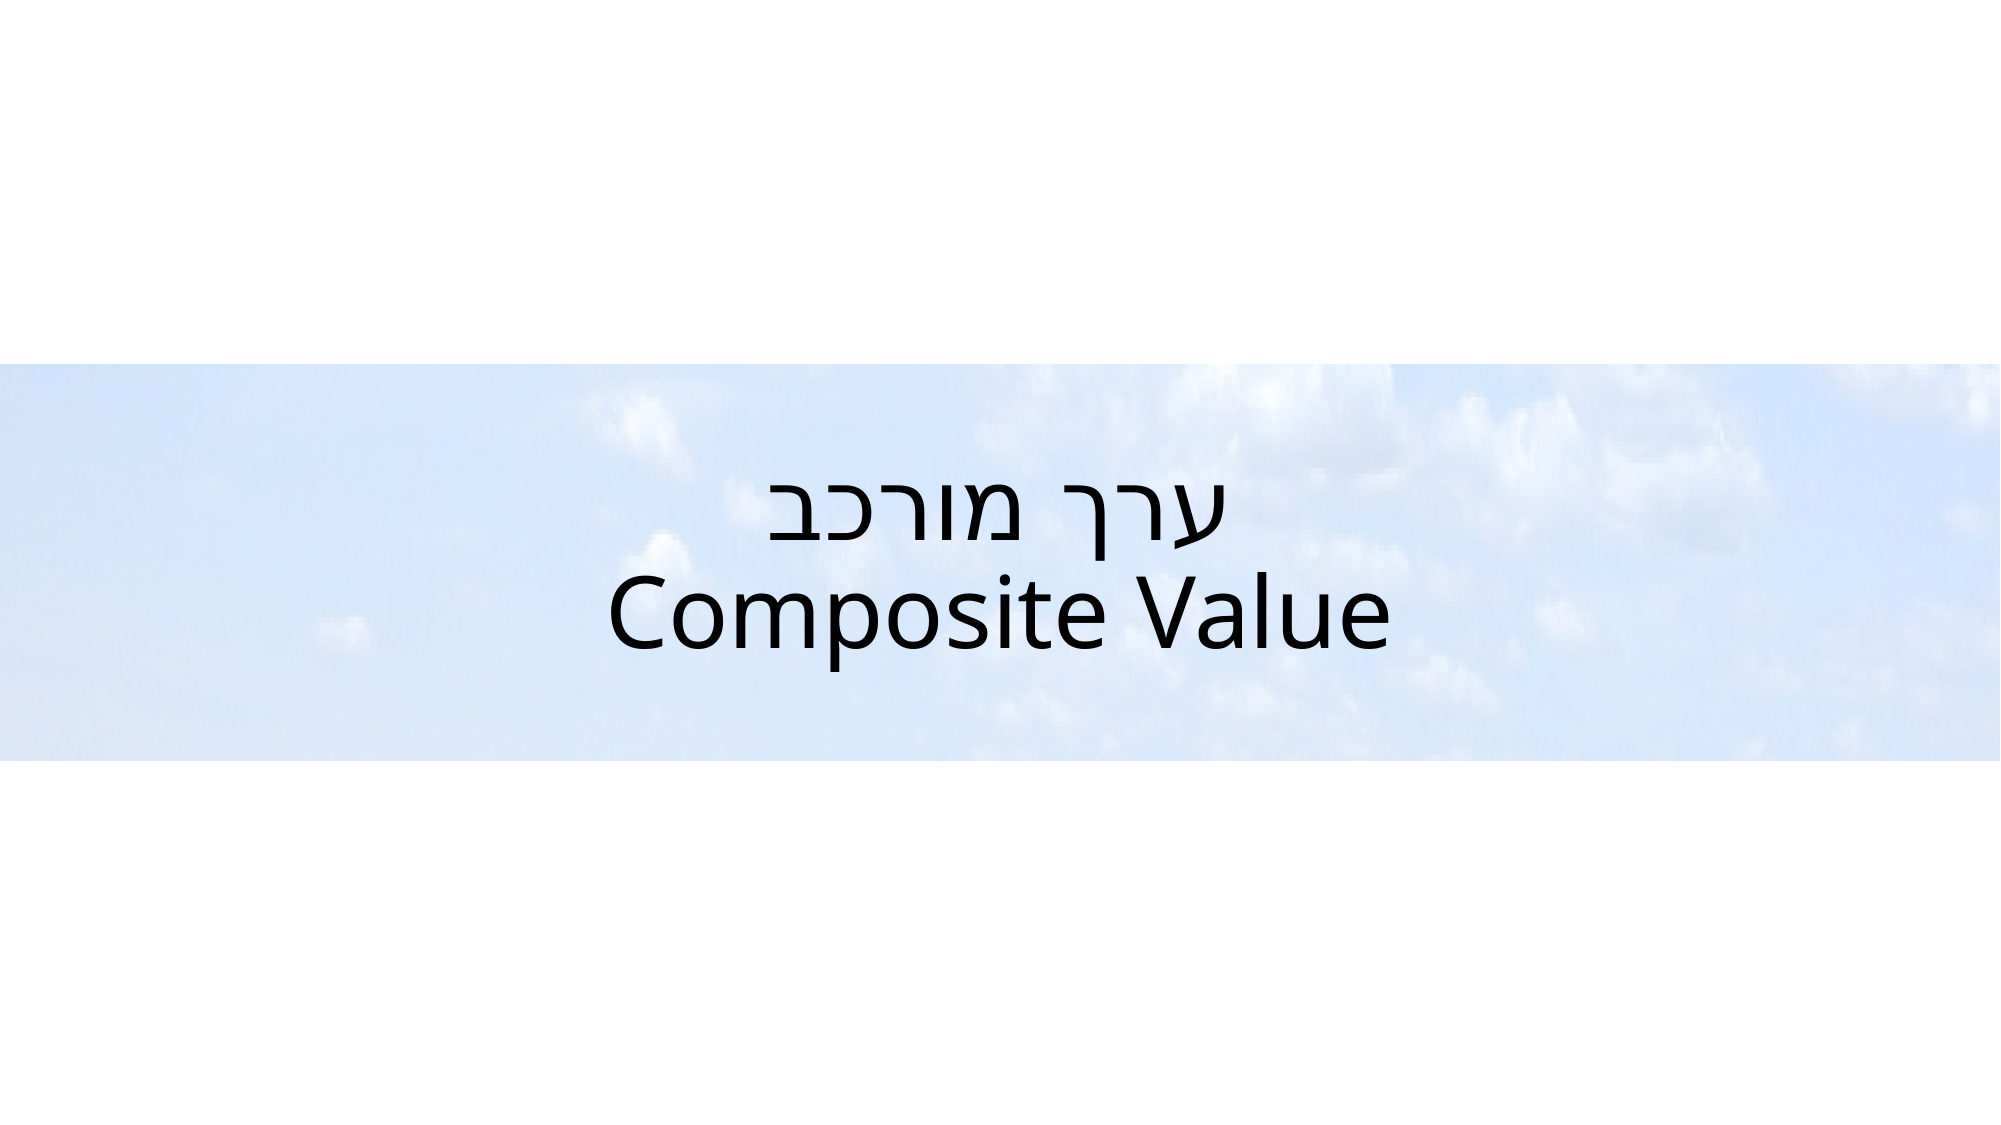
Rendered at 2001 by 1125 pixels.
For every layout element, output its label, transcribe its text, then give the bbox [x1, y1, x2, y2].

title ערך מורכב Composite Value [0, 496, 2000, 629]
